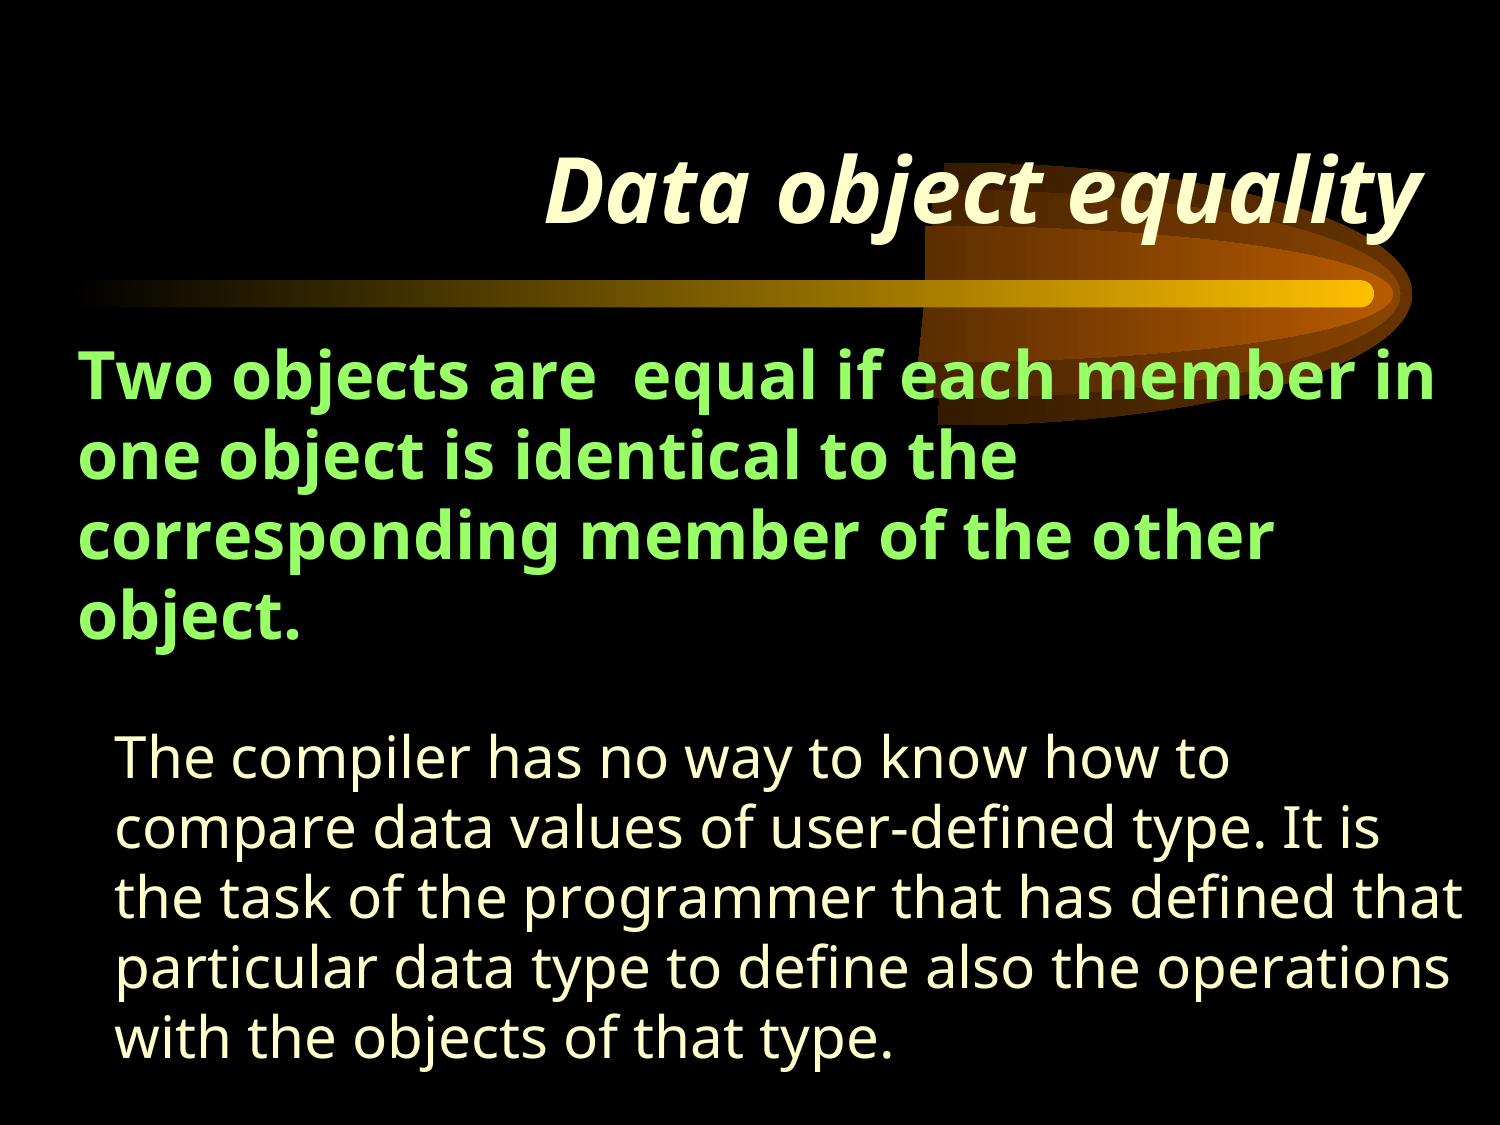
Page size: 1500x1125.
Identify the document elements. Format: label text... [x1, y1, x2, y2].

text_box The compiler has no way to know how to compare data values of user-defined type. It is the task of the programmer that has defined that particular data type to define also the operations with the objects of that type. [99, 712, 1500, 1078]
title Data object equality [112, 62, 1438, 250]
text_box Two objects are equal if each member in one object is identical to the corresponding member of the other object. [62, 324, 1500, 661]
